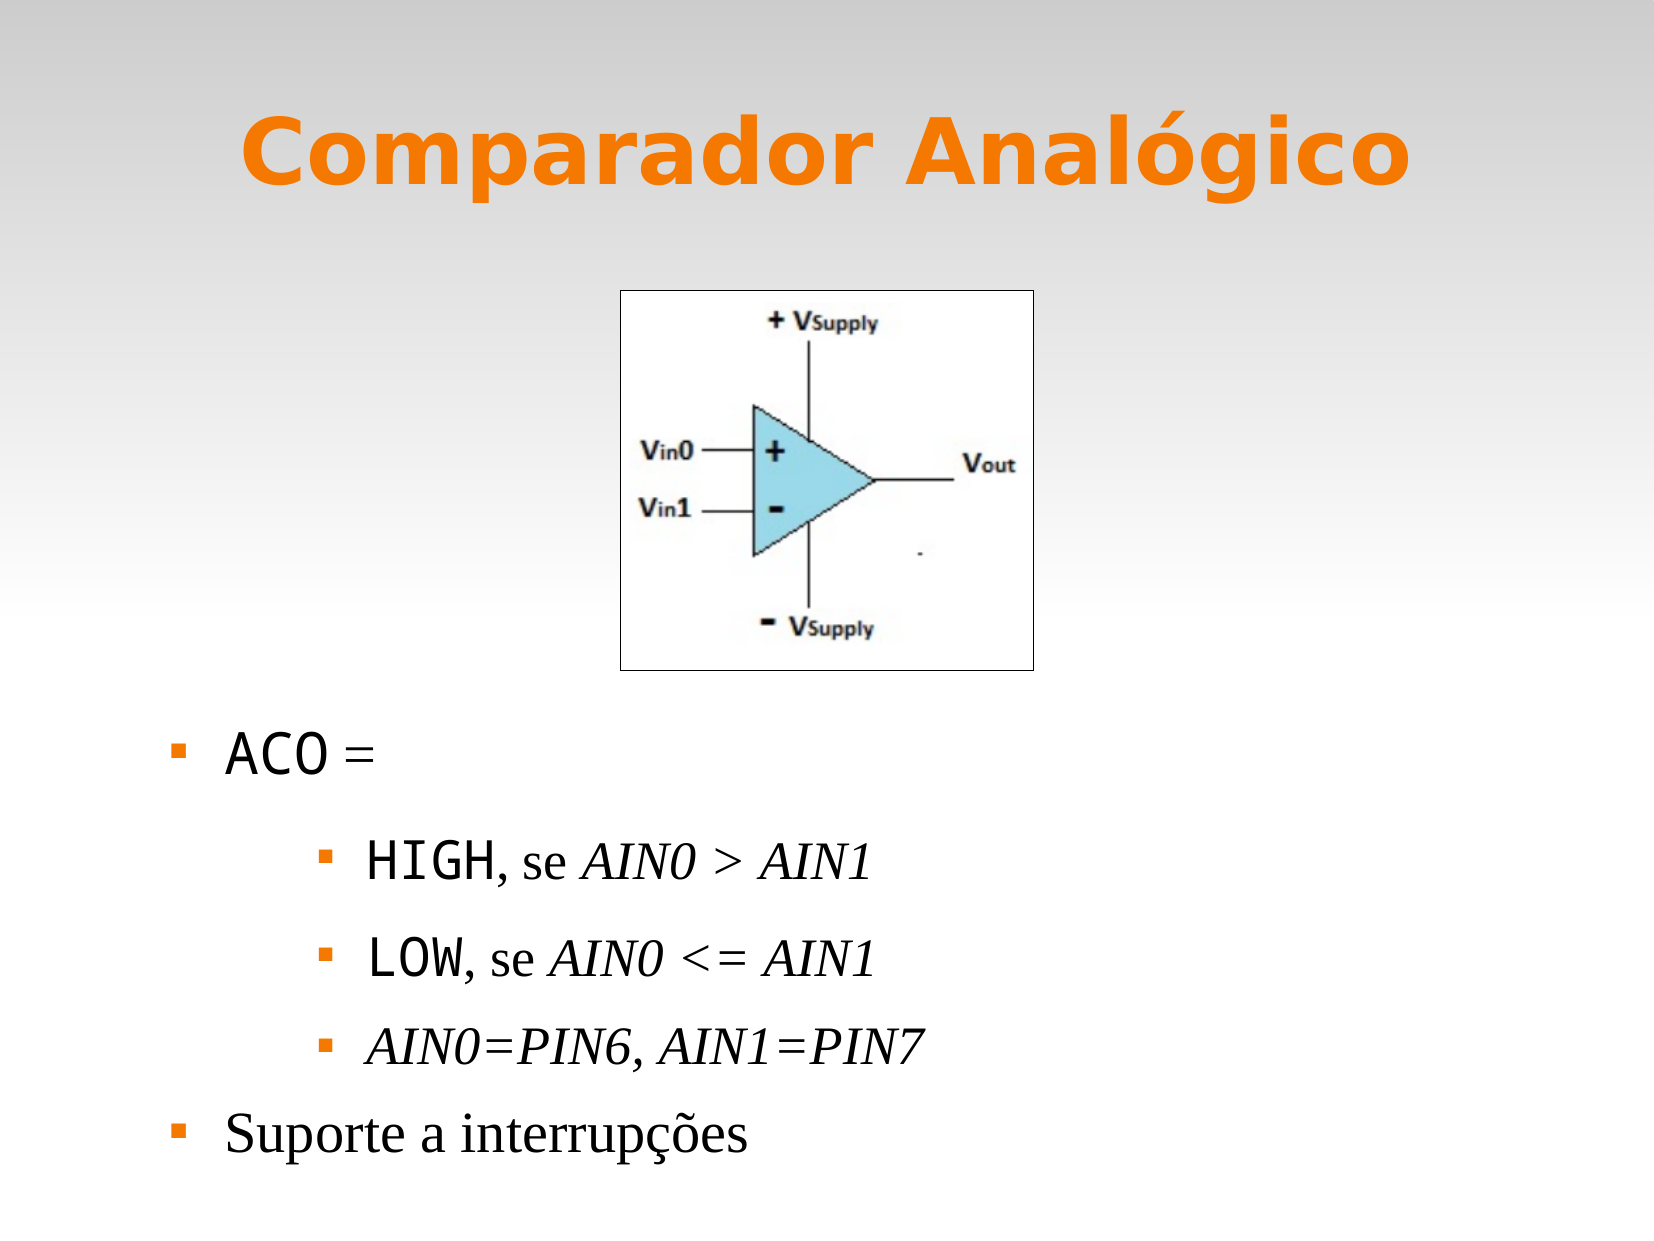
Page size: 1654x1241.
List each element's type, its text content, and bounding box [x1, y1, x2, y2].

picture [620, 290, 1034, 671]
title Comparador Analógico [82, 49, 1571, 257]
list ACO = HIGH, se AIN0 > AIN1 LOW, se AIN0 <= AIN1 AIN0=PIN6, AIN1=PIN7 Suporte a interrupções [82, 712, 1571, 1188]
